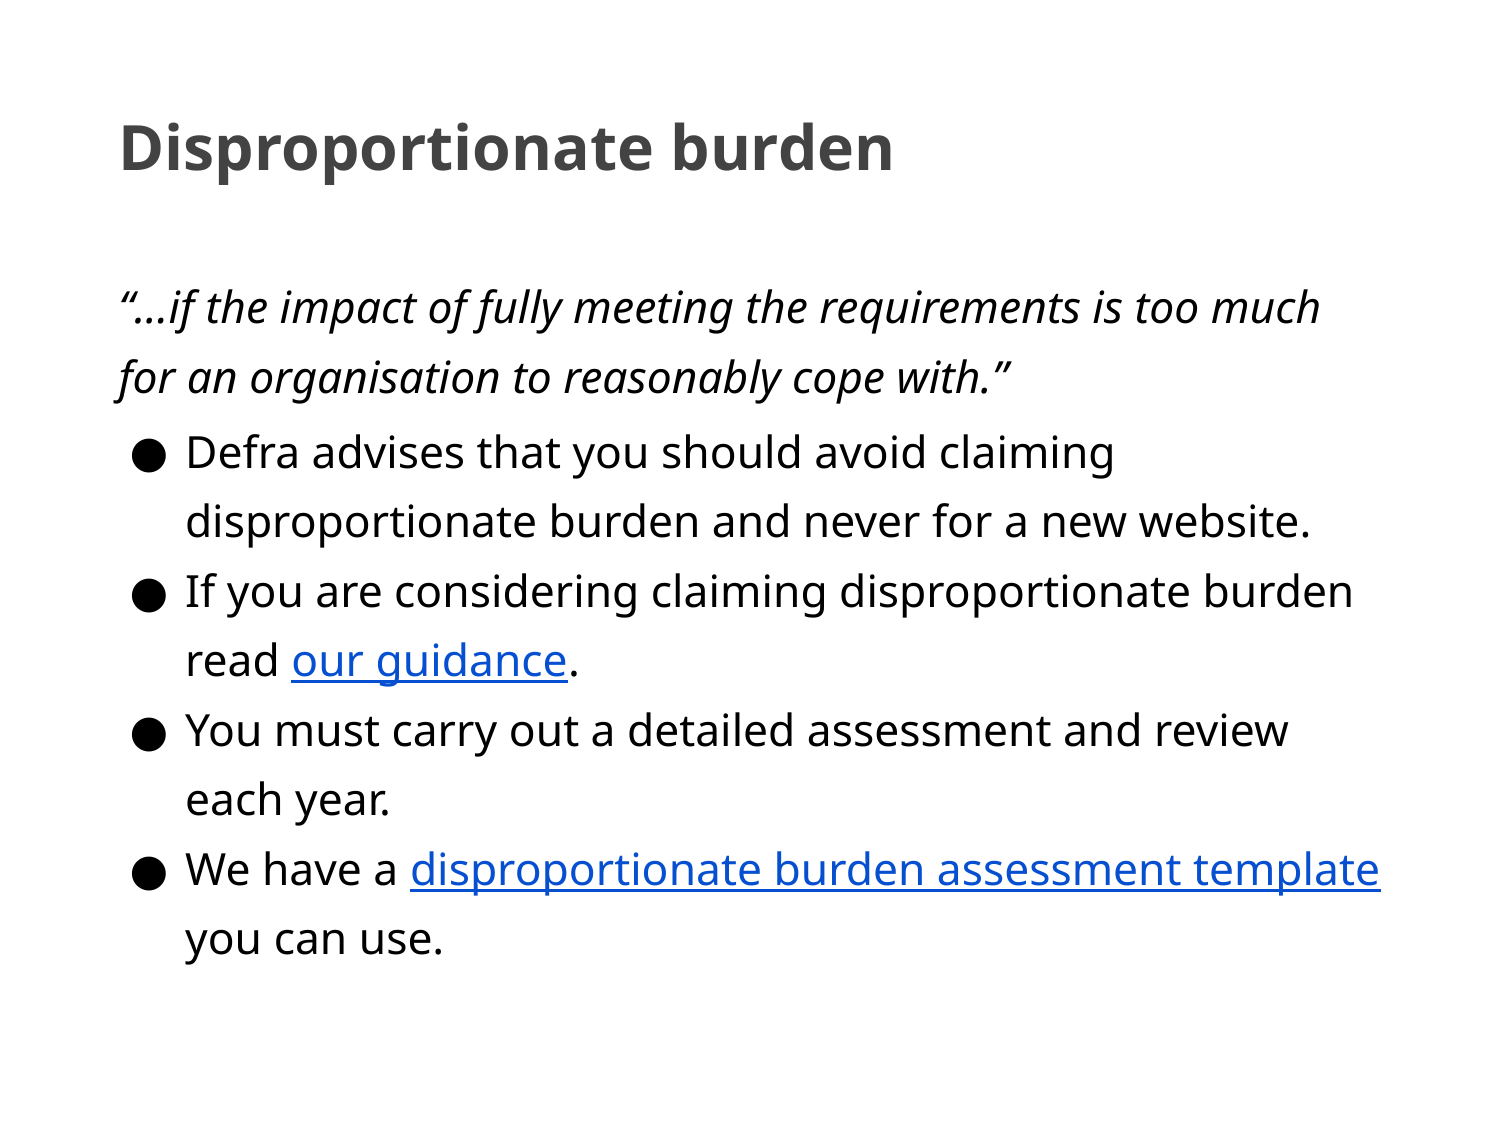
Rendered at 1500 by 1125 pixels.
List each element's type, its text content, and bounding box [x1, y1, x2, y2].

title Disproportionate burden [103, 89, 1397, 215]
list “...if the impact of fully meeting the requirements is too much for an organisation to reasonably cope with.” Defra advises that you should avoid claiming disproportionate burden and never for a new website. If you are considering claiming disproportionate burden read our guidance. You must carry out a detailed assessment and review each year. We have a disproportionate burden assessment template you can use. [103, 252, 1397, 1000]
